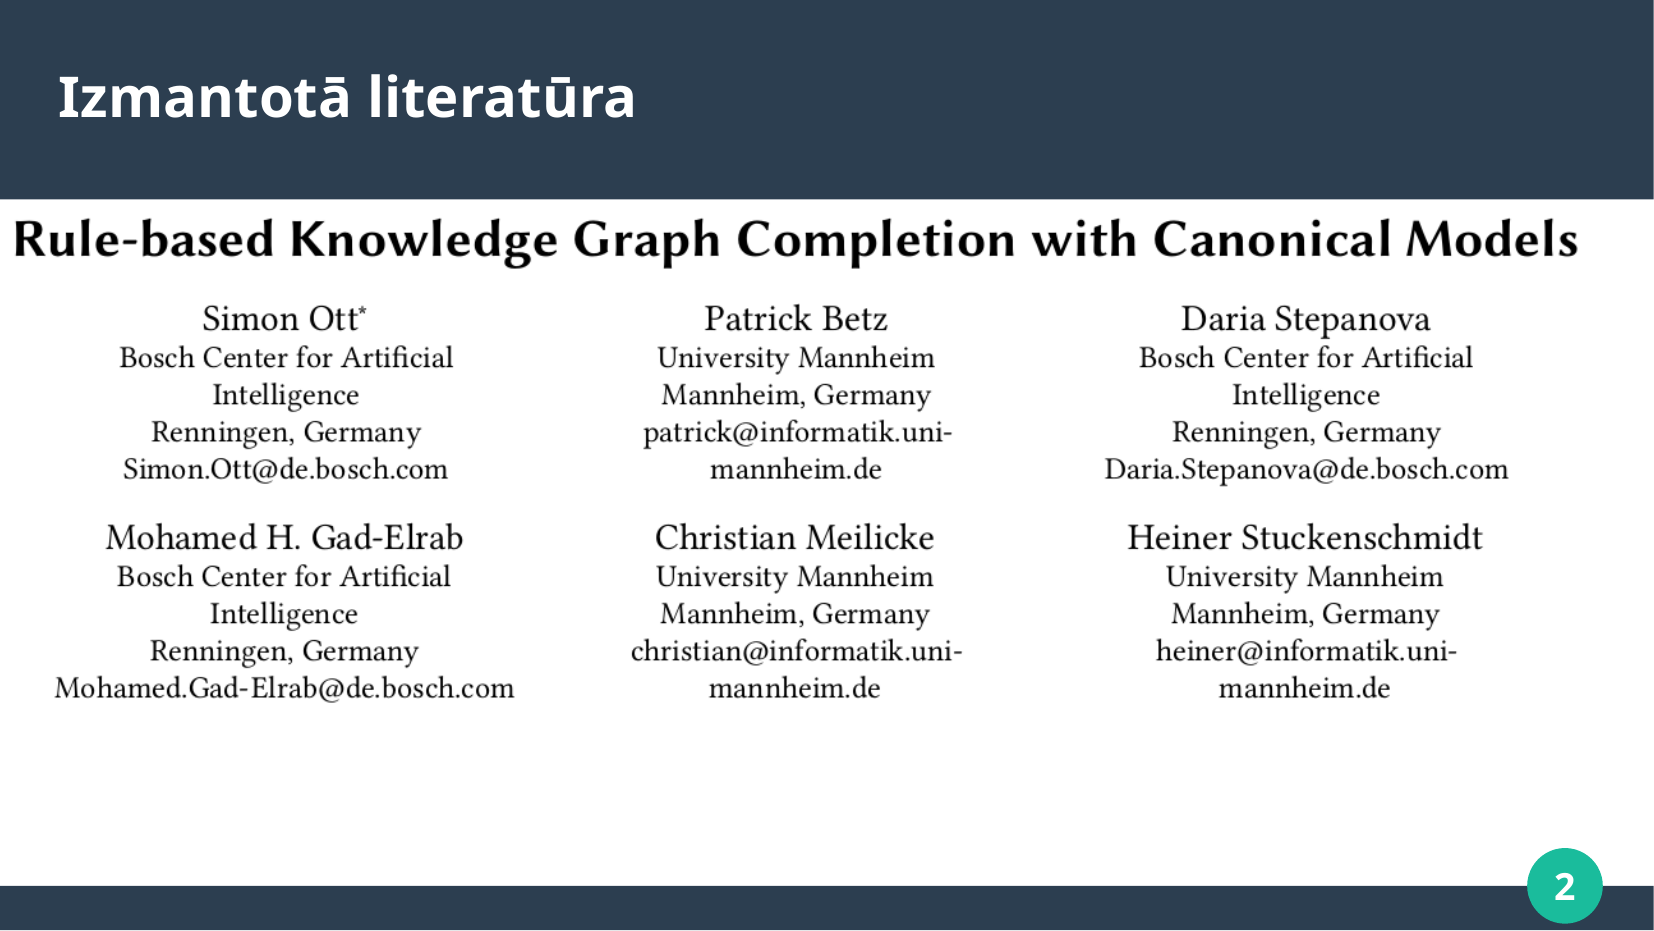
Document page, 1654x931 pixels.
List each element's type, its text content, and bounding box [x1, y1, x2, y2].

picture [6, 206, 1602, 713]
title Izmantotā literatūra [59, 37, 1595, 155]
